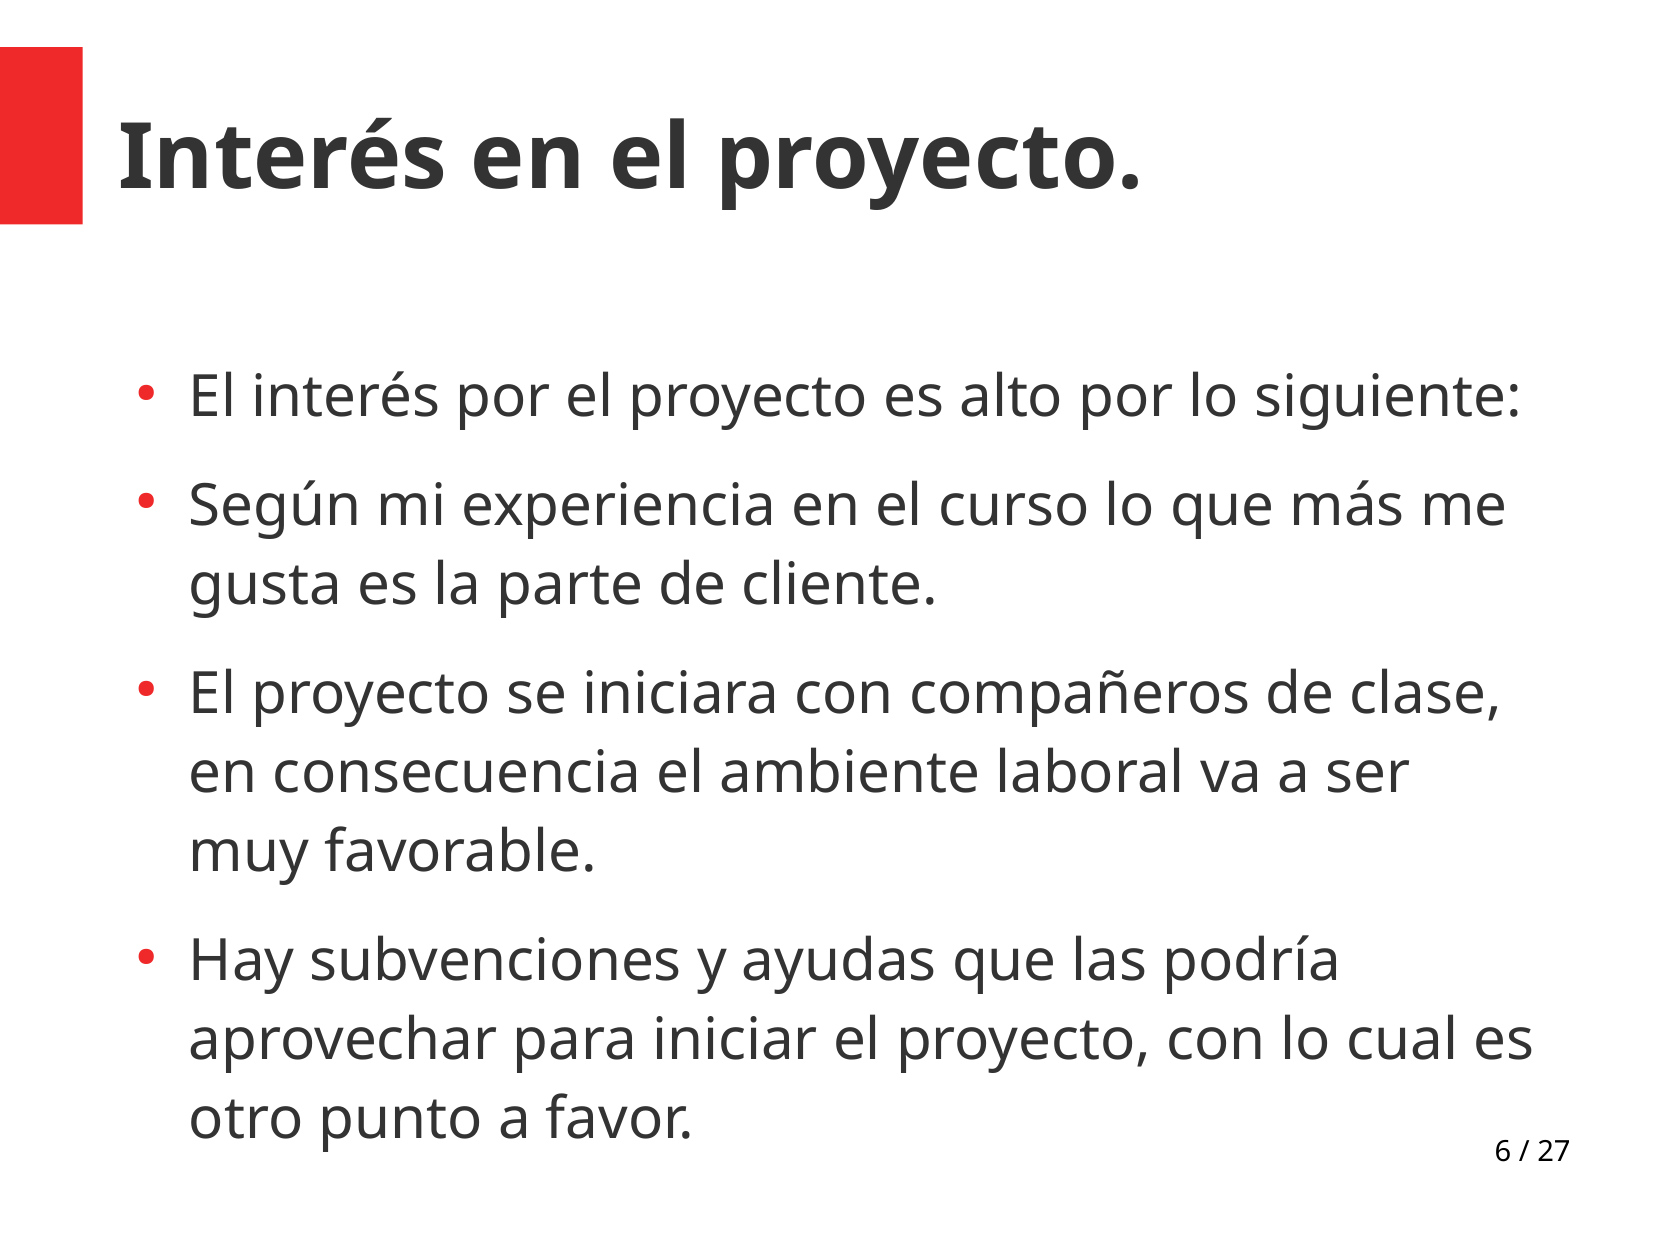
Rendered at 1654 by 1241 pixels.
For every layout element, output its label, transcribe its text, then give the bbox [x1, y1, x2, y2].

list El interés por el proyecto es alto por lo siguiente: Según mi experiencia en el curso lo que más me gusta es la parte de cliente. El proyecto se iniciara con compañeros de clase, en consecuencia el ambiente laboral va a ser muy favorable. Hay subvenciones y ayudas que las podría aprovechar para iniciar el proyecto, con lo cual es otro punto a favor. [118, 354, 1536, 1074]
title Interés en el proyecto. [118, 49, 1571, 257]
